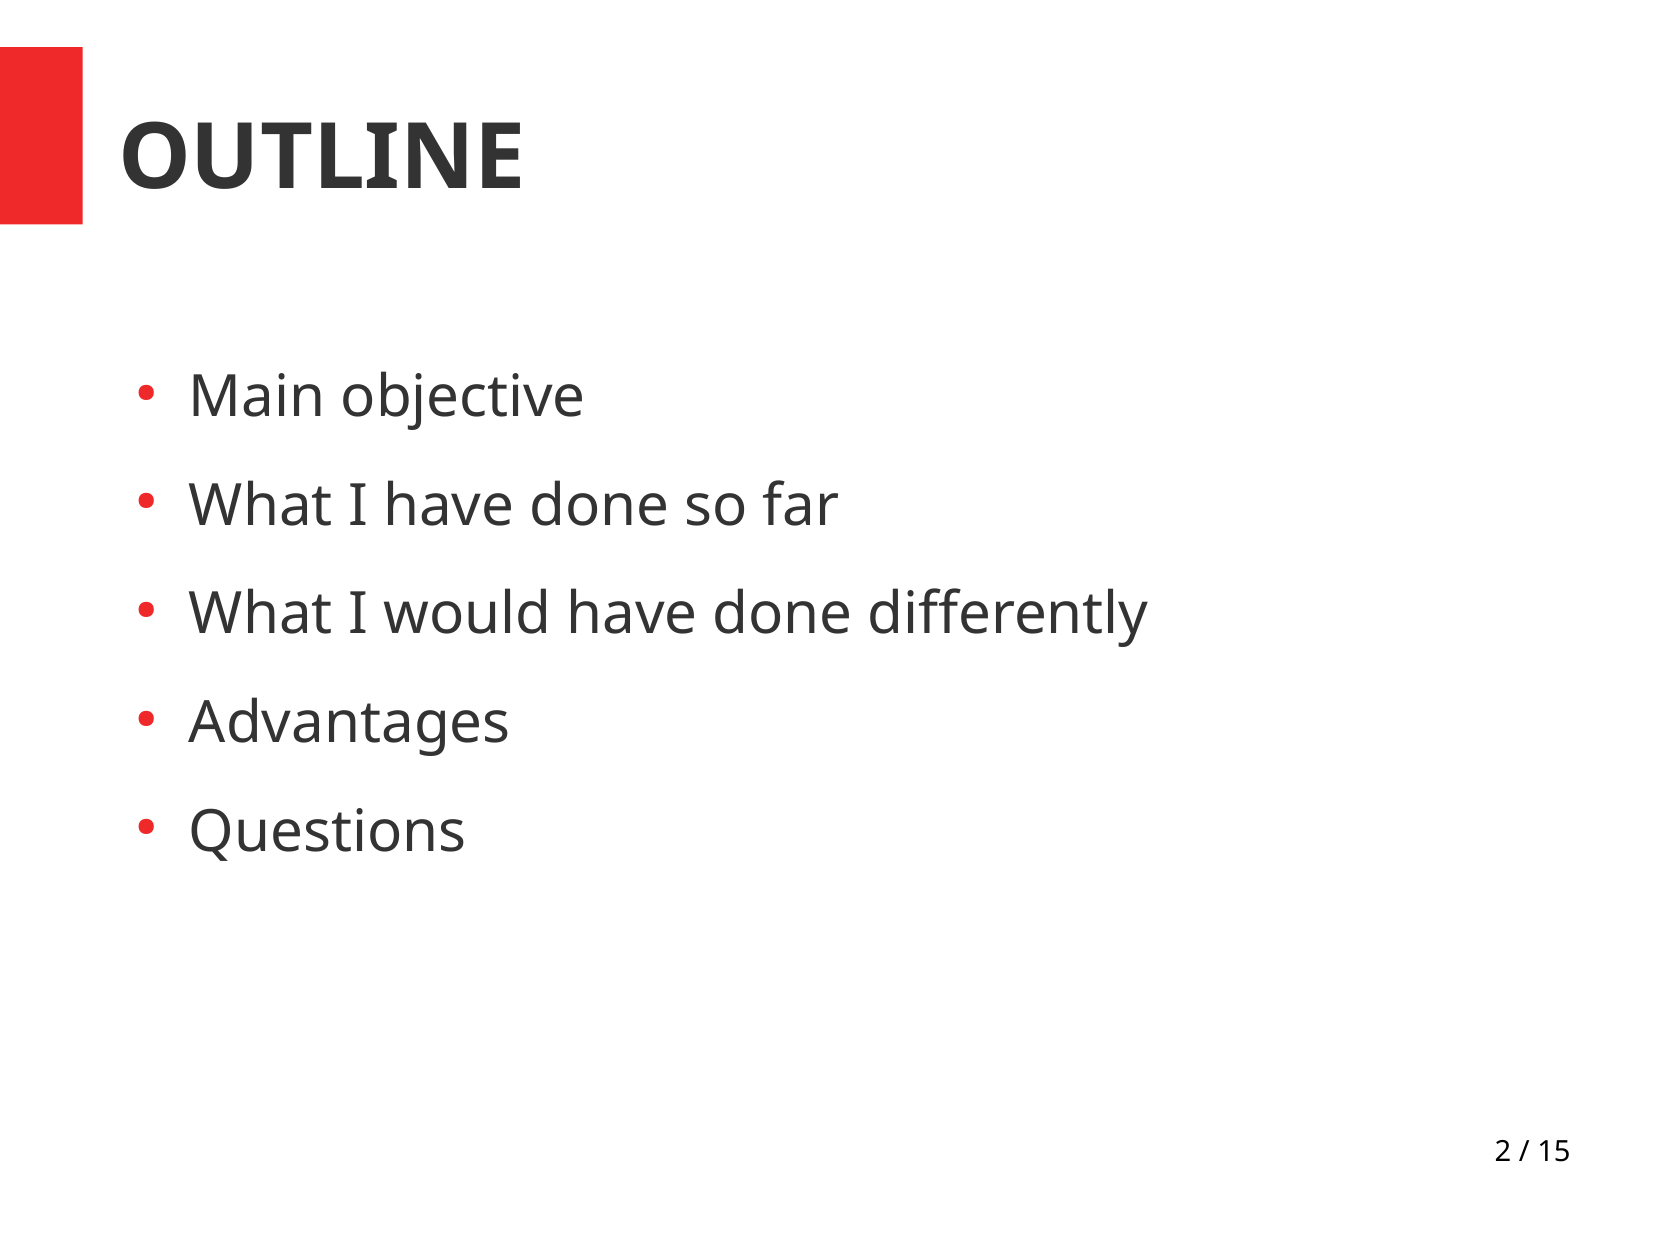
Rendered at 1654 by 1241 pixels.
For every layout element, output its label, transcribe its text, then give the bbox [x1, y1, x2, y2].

title OUTLINE [118, 49, 1571, 257]
list Main objective What I have done so far What I would have done differently Advantages Questions [118, 354, 1536, 1074]
